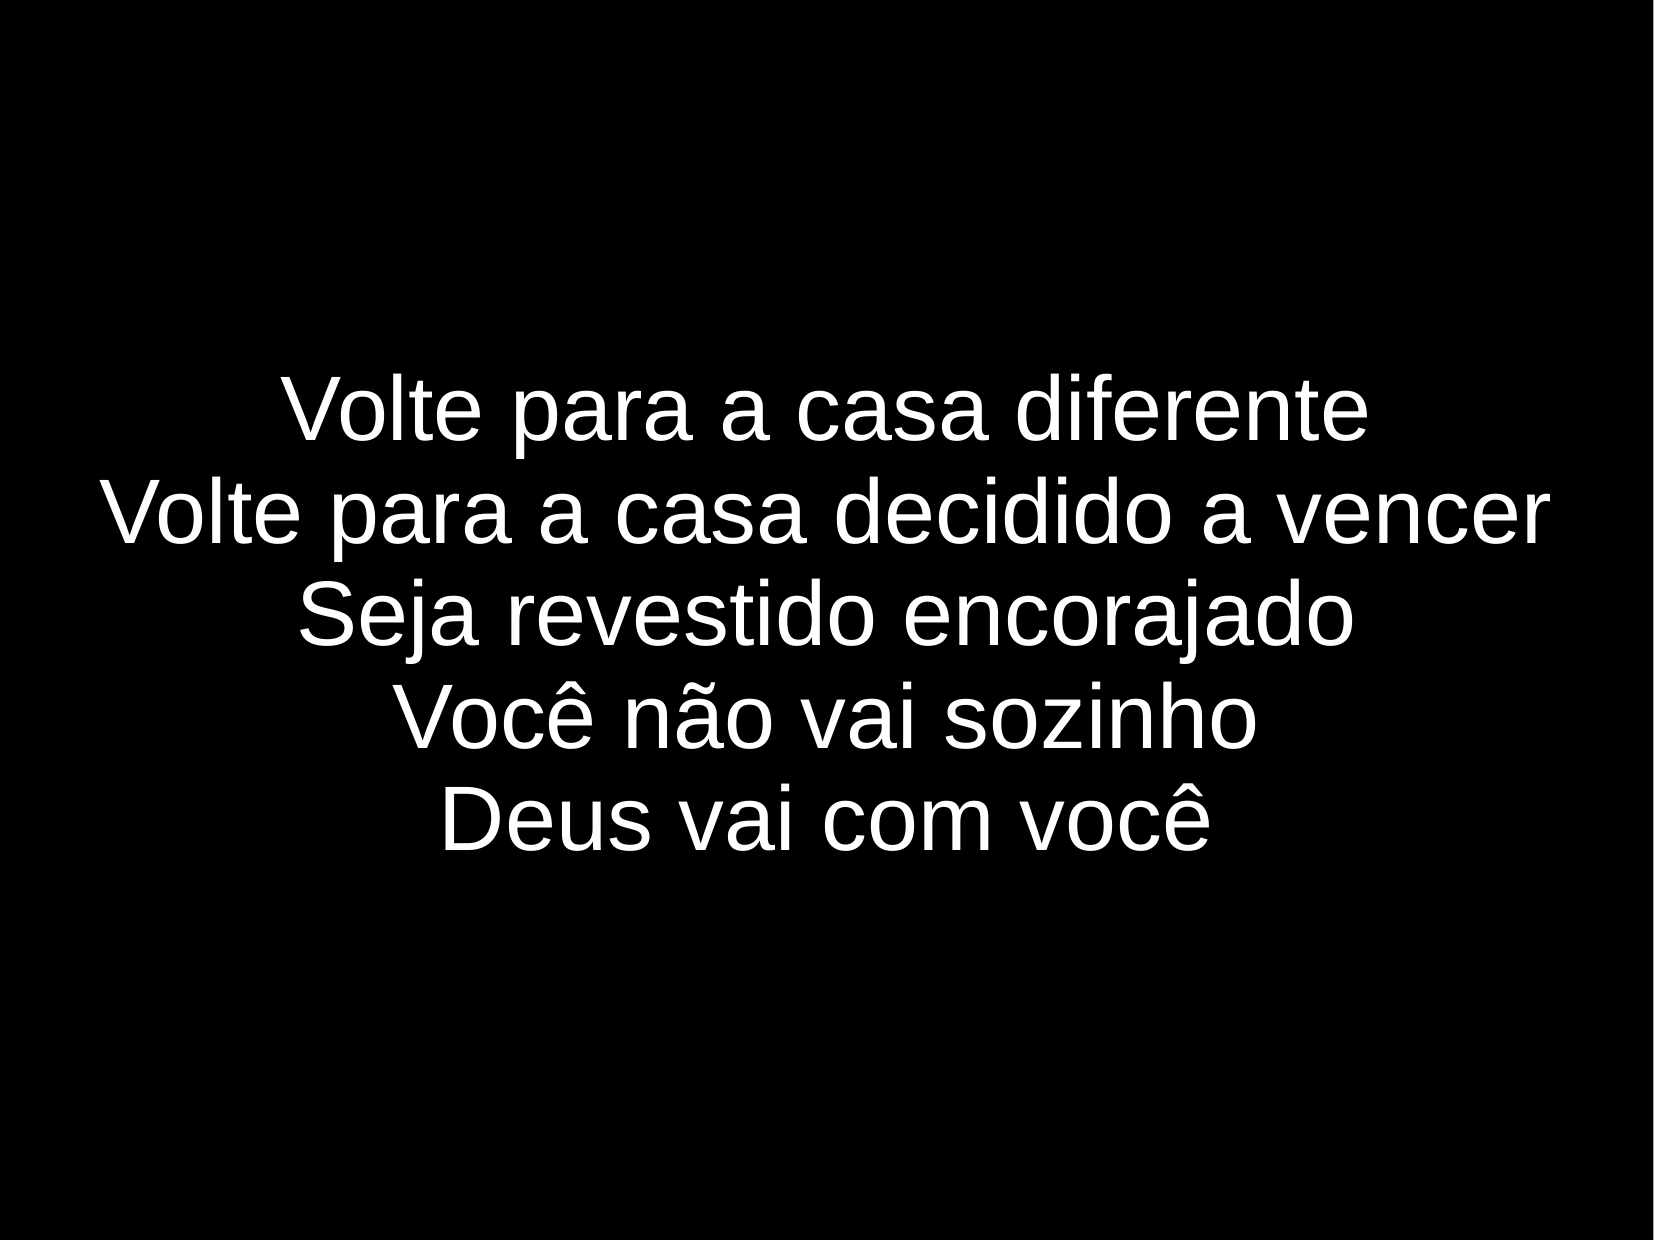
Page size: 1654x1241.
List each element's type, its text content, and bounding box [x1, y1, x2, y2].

subtitle Volte para a casa diferente Volte para a casa decidido a vencer Seja revestido encorajado Você não vai sozinho Deus vai com você [47, 35, 1607, 1193]
